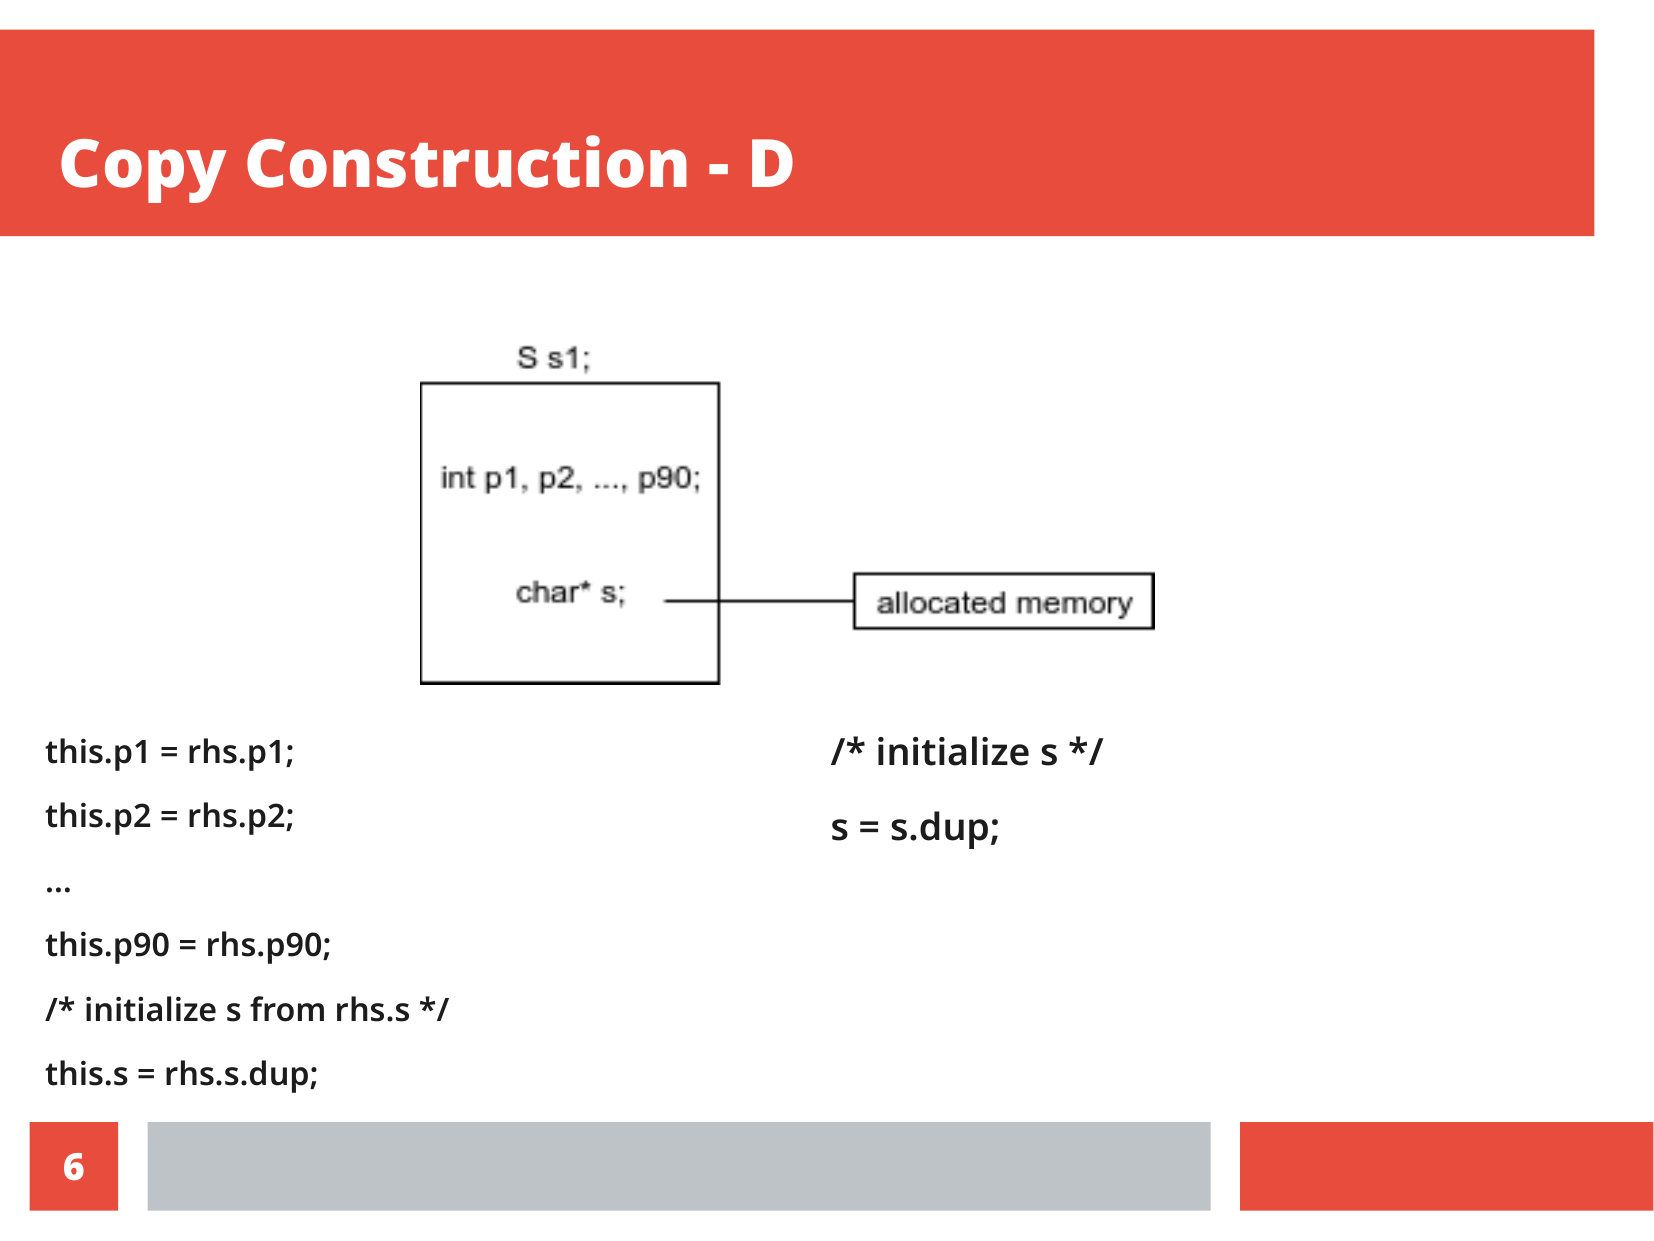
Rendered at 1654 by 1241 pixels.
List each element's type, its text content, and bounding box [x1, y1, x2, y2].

title Copy Construction - D [59, 59, 1595, 207]
list /* initialize s */ s = s.dup; [830, 725, 1566, 1092]
picture [420, 331, 1155, 685]
list this.p1 = rhs.p1; this.p2 = rhs.p2; … this.p90 = rhs.p90; /* initialize s from rhs.s */ this.s = rhs.s.dup; [45, 728, 781, 1096]
